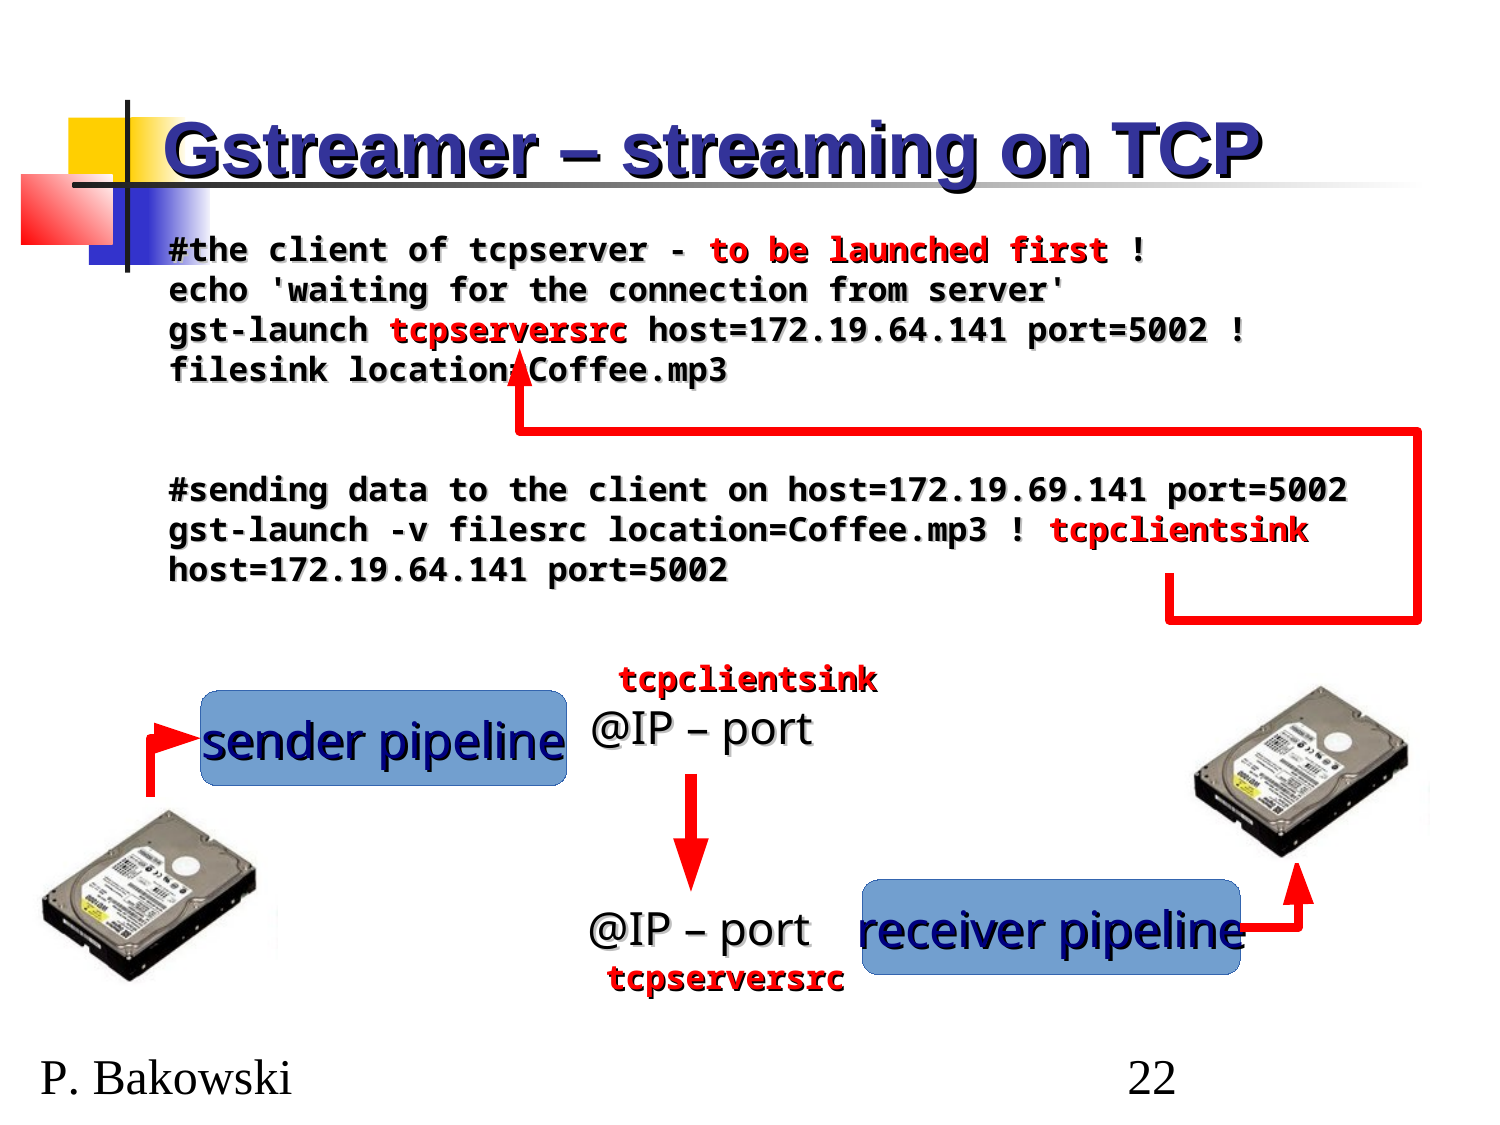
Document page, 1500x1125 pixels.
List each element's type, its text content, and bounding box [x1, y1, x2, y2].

picture [1175, 673, 1430, 863]
text_box tcpserversrc [590, 949, 863, 1004]
text_box #the client of tcpserver - to be launched first ! echo 'waiting for the connection from server' gst-launch tcpserversrc host=172.19.64.141 port=5002 ! filesink location=Coffee.mp3 #sending data to the client on host=172.19.69.141 port=5002 gst-launch -v filesrc location=Coffee.mp3 ! tcpclientsink host=172.19.64.141 port=5002 [153, 220, 1441, 596]
title Gstreamer – streaming on TCP [147, 92, 1394, 213]
picture [23, 797, 278, 987]
text_box sender pipeline [200, 690, 567, 786]
text_box tcpclientsink [602, 649, 922, 705]
text_box @IP – port [574, 690, 916, 761]
text_box receiver pipeline [862, 879, 1241, 975]
text_box @IP – port [572, 891, 892, 962]
